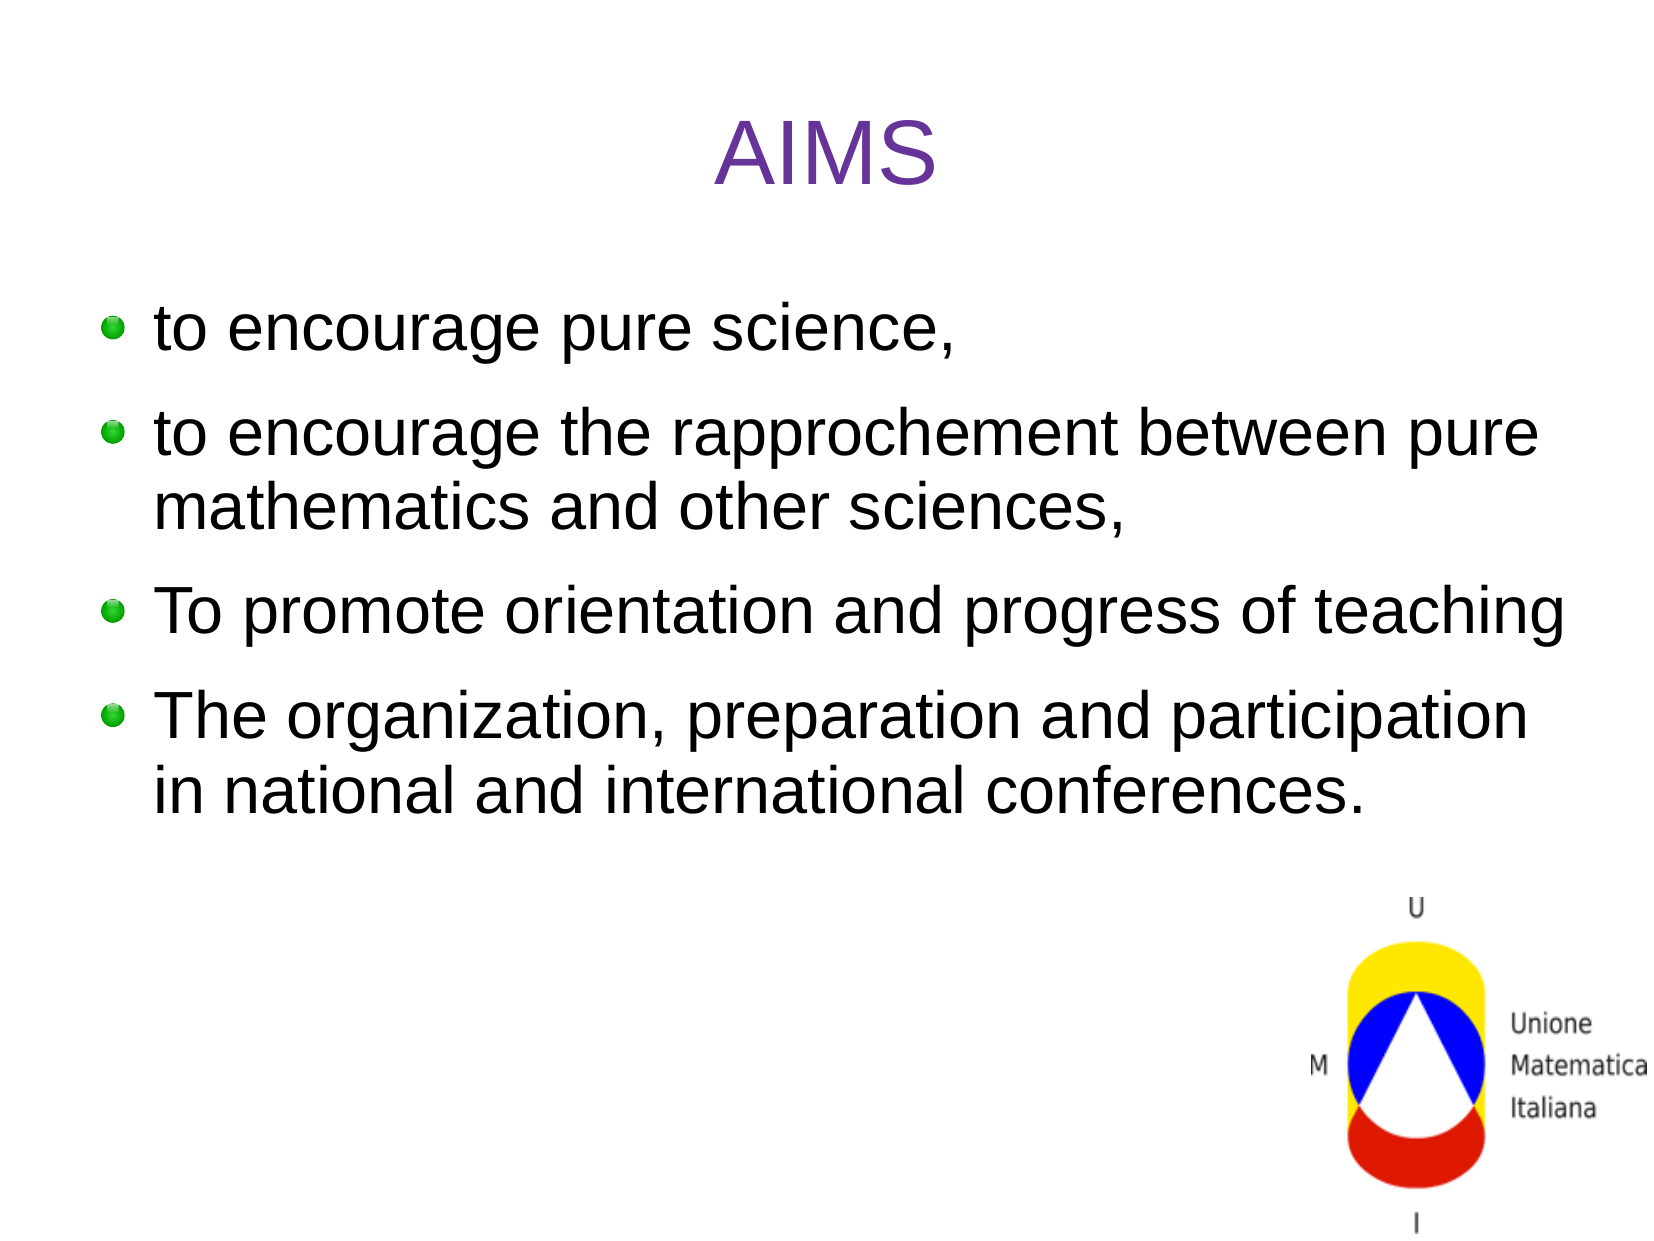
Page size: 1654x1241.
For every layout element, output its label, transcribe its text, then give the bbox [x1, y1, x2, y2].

title AIMS [82, 49, 1571, 257]
picture [1311, 897, 1647, 1234]
list to encourage pure science, to encourage the rapprochement between pure mathematics and other sciences, To promote orientation and progress of teaching The organization, preparation and participation in national and international conferences. [82, 290, 1571, 1010]
